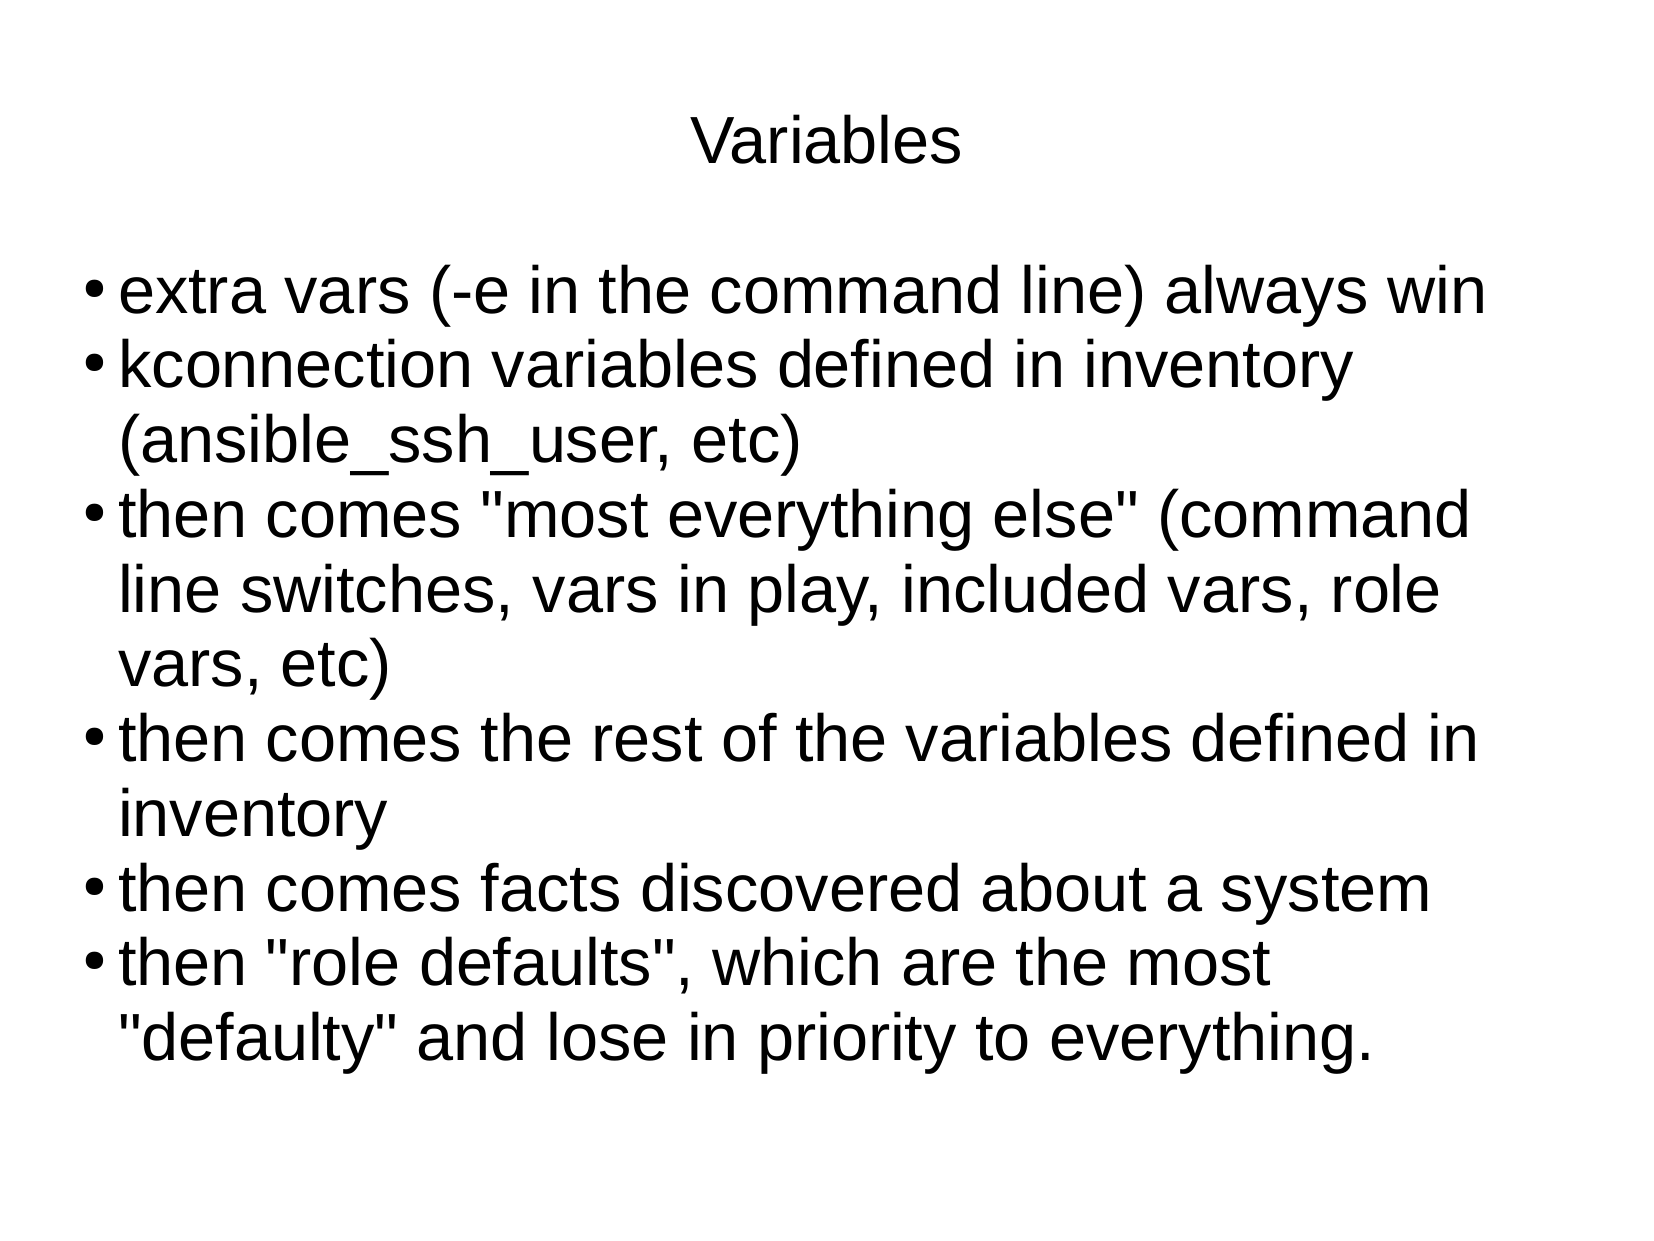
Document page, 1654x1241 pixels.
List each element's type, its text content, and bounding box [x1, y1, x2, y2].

subtitle Variables extra vars (-e in the command line) always win kconnection variables defined in inventory (ansible_ssh_user, etc) then comes "most everything else" (command line switches, vars in play, included vars, role vars, etc) then comes the rest of the variables defined in inventory then comes facts discovered about a system then "role defaults", which are the most "defaulty" and lose in priority to everything. [82, 103, 1571, 1076]
